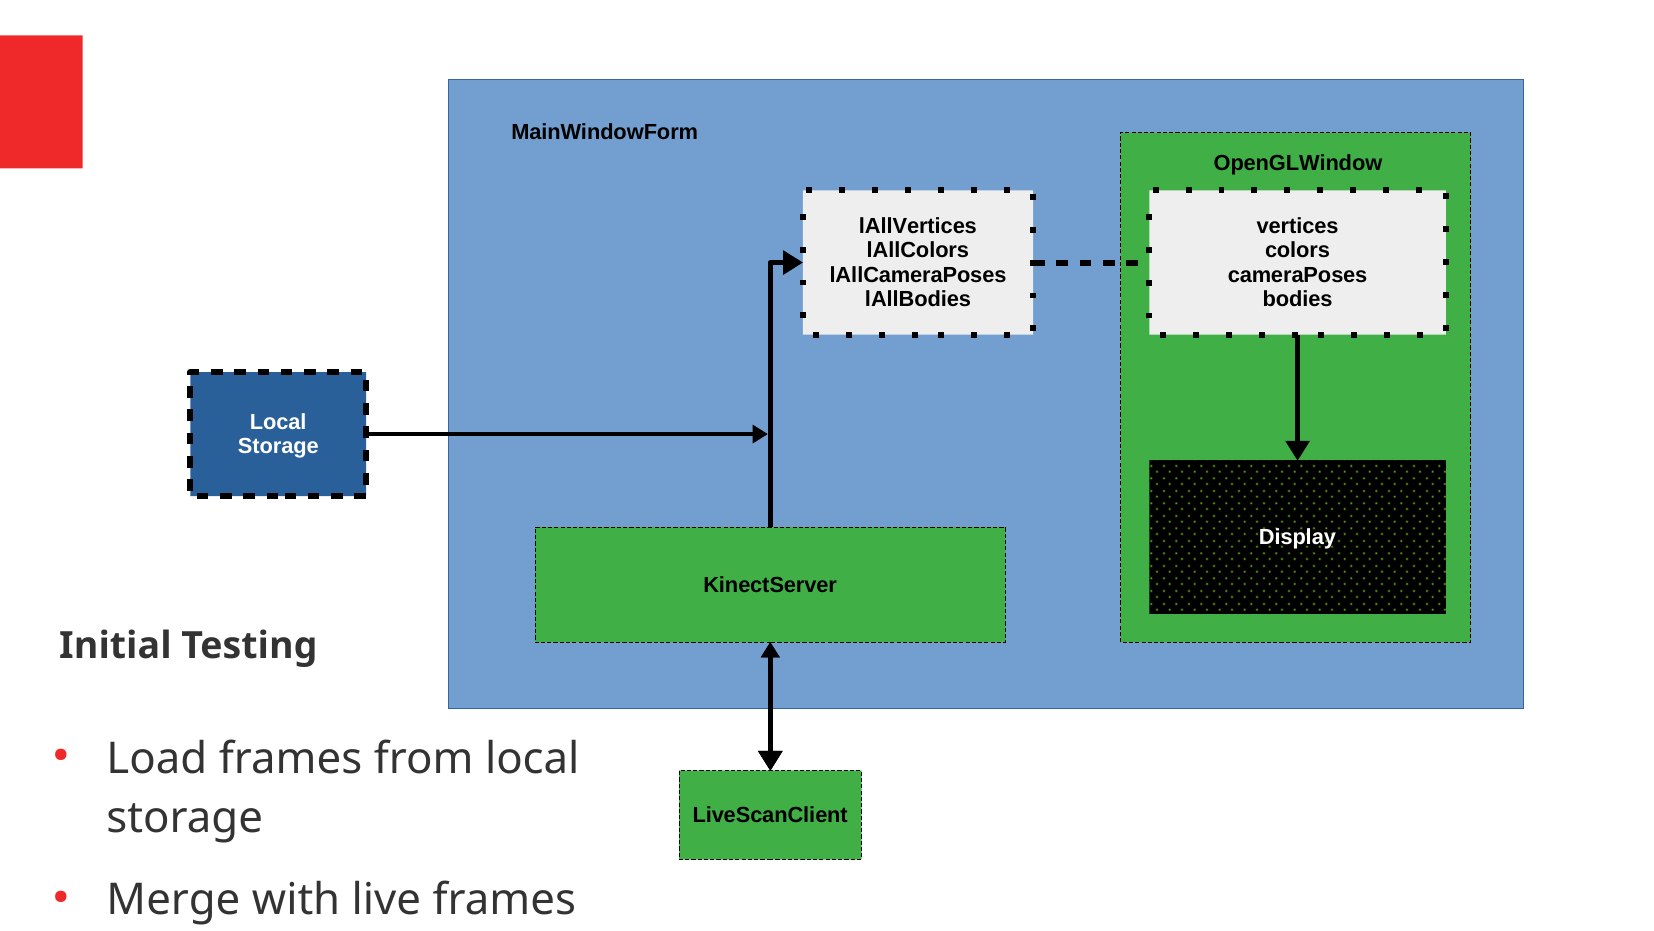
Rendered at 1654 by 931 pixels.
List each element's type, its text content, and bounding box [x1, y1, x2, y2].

text_box KinectServer [535, 527, 1006, 643]
text_box LiveScanClient [679, 770, 862, 860]
text_box OpenGLWindow [1197, 150, 1399, 176]
text_box Local Storage [190, 372, 367, 497]
text_box lAllVertices lAllColors lAllCameraPoses lAllBodies [802, 190, 1034, 335]
text_box vertices colors cameraPoses bodies [1149, 190, 1446, 335]
title Initial Testing [59, 566, 497, 723]
text_box [448, 435, 769, 709]
text_box MainWindowForm [472, 119, 737, 169]
text_box Display [1149, 460, 1446, 614]
list Load frames from local storage Merge with live frames [35, 726, 627, 931]
text_box [448, 79, 1524, 709]
